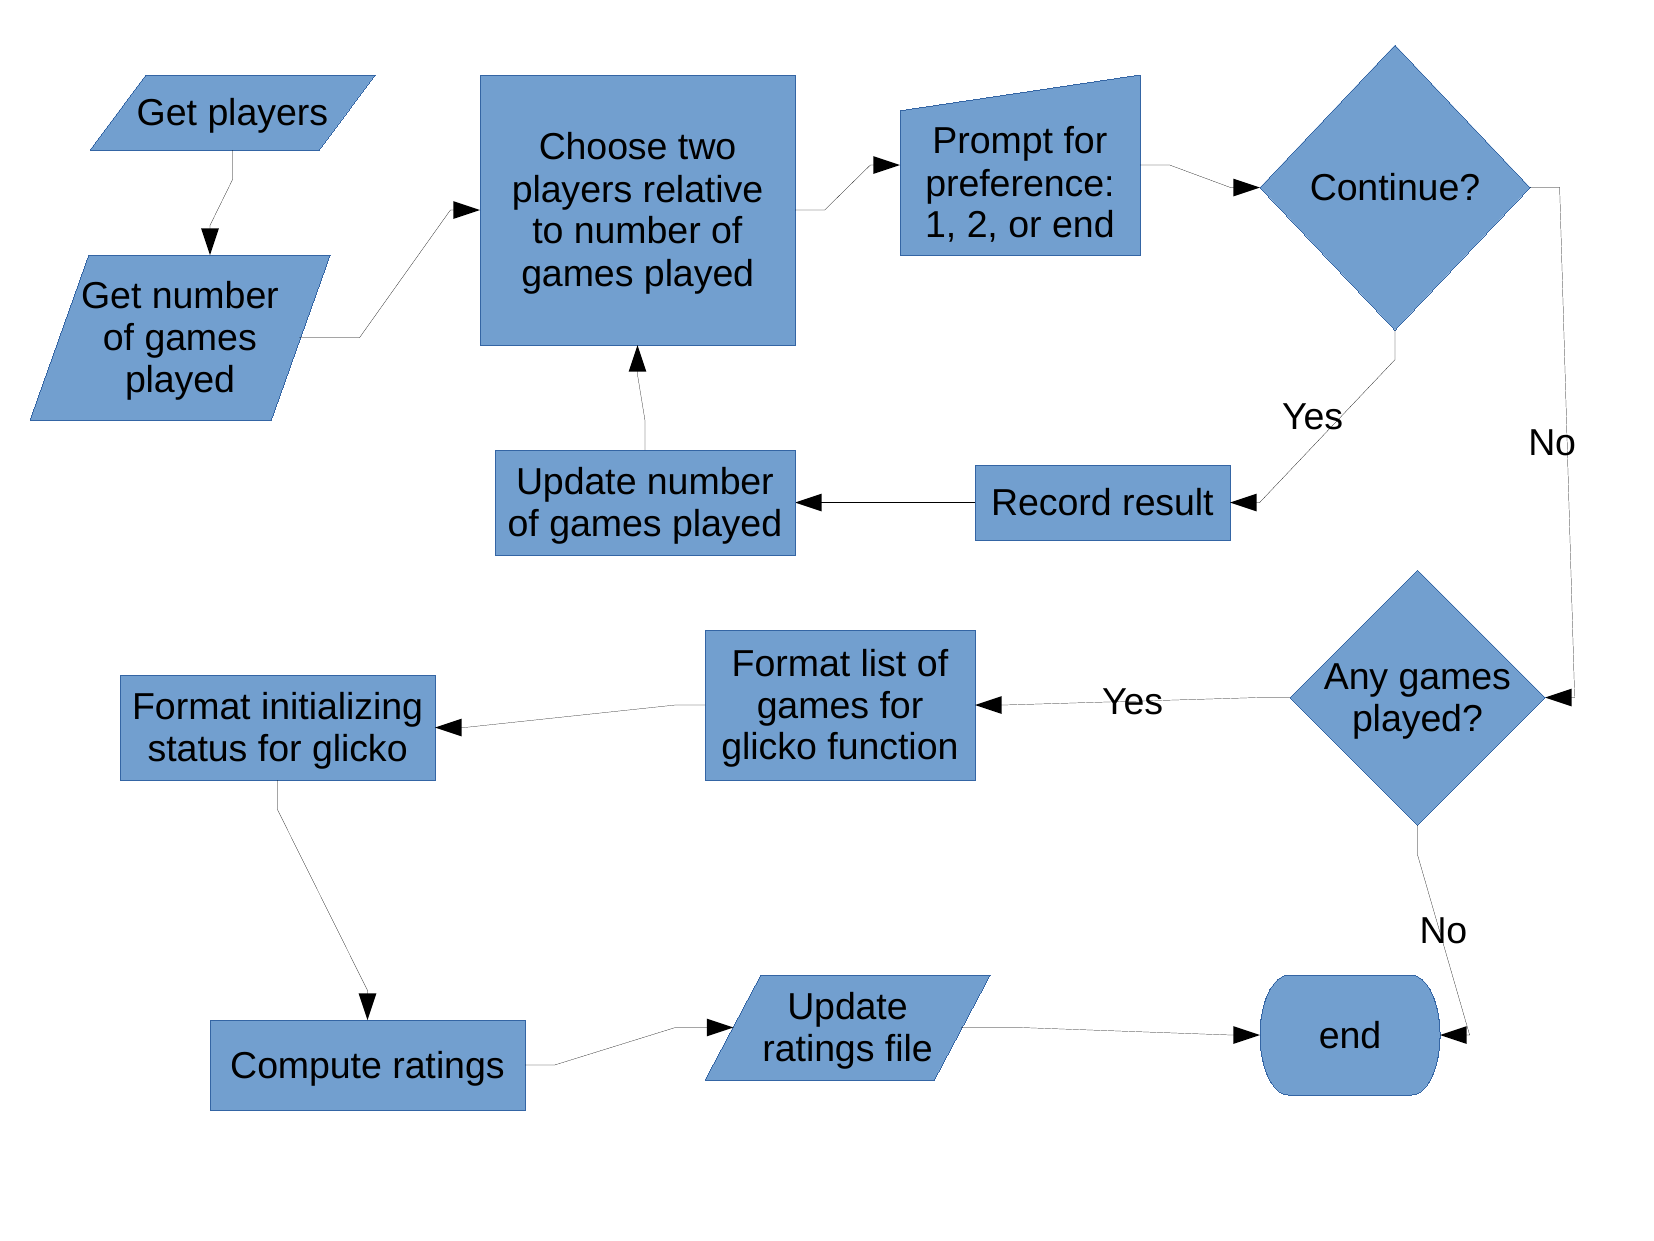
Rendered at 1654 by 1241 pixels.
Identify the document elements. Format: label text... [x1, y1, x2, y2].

text_box Update ratings file [705, 975, 991, 1081]
text_box Format initializing status for glicko [120, 675, 436, 781]
text_box Choose two players relative to number of games played [480, 75, 796, 346]
text_box end [1260, 975, 1441, 1096]
text_box Continue? [1260, 45, 1530, 330]
text_box Format list of games for glicko function [705, 630, 976, 781]
text_box Get players [90, 75, 376, 151]
text_box Get number of games played [30, 255, 331, 421]
text_box Prompt for preference: 1, 2, or end [900, 75, 1141, 256]
text_box Compute ratings [210, 1020, 526, 1111]
text_box Update number of games played [495, 450, 796, 556]
text_box Any games played? [1290, 570, 1546, 825]
text_box Record result [975, 465, 1231, 541]
